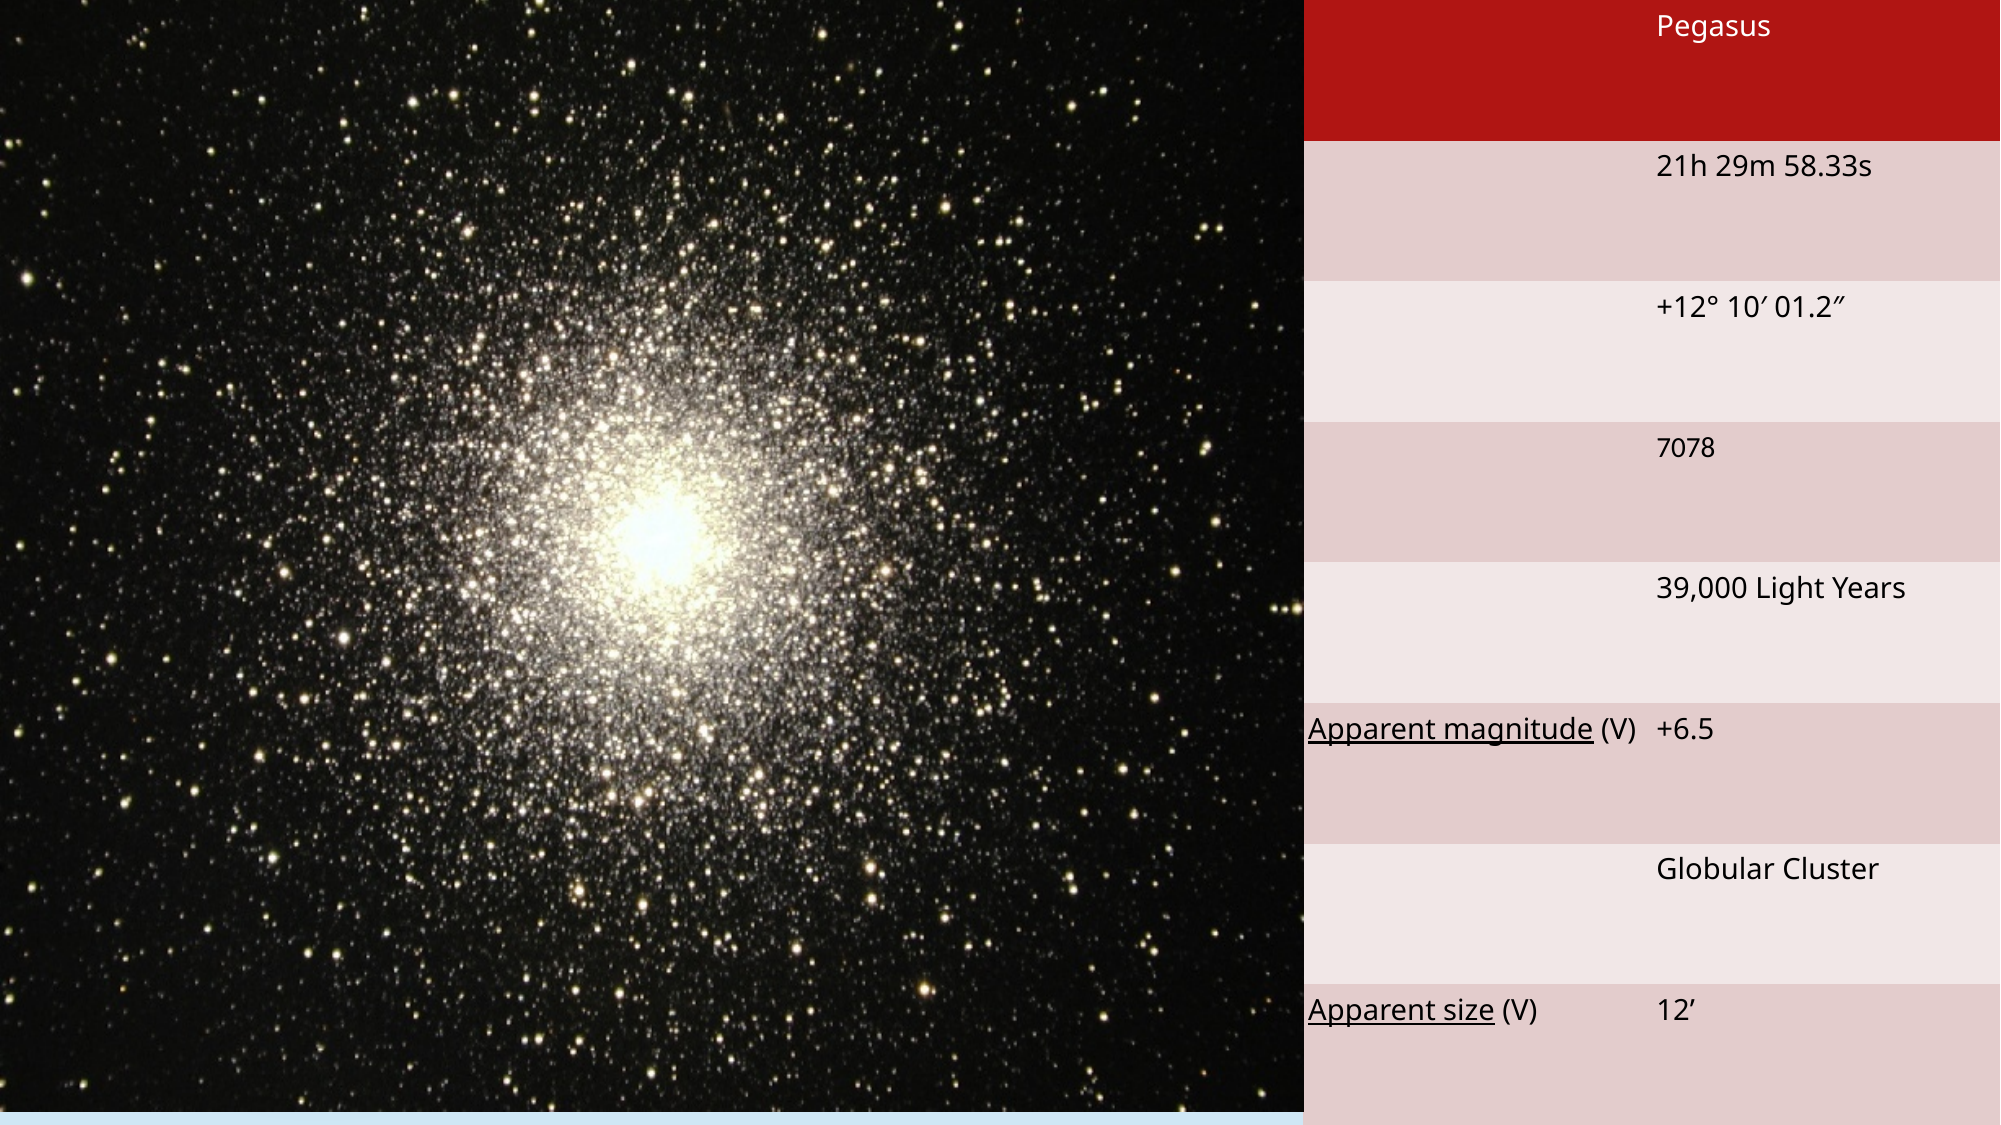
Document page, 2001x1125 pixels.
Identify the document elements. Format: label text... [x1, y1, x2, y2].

table_cell [1304, 141, 1652, 281]
table_cell Globular Cluster [1652, 844, 2000, 984]
table_header [1304, 0, 1652, 141]
table_header Pegasus [1652, 0, 2000, 141]
table_cell Apparent size (V) [1303, 984, 1652, 1125]
table_cell 12’ [1652, 984, 2000, 1125]
table_cell +6.5 [1652, 703, 2000, 844]
table_cell [1304, 281, 1652, 422]
table_cell [1304, 844, 1652, 984]
table_cell [1304, 422, 1652, 562]
picture [0, 0, 1304, 1125]
table_cell Apparent magnitude (V) [1304, 703, 1652, 844]
table_cell 39,000 Light Years [1652, 562, 2000, 703]
table_cell 7078 [1652, 422, 2000, 562]
table_cell 21h 29m 58.33s [1652, 141, 2000, 281]
table_cell [1304, 562, 1652, 703]
table_cell +12° 10′ 01.2″ [1652, 281, 2000, 422]
